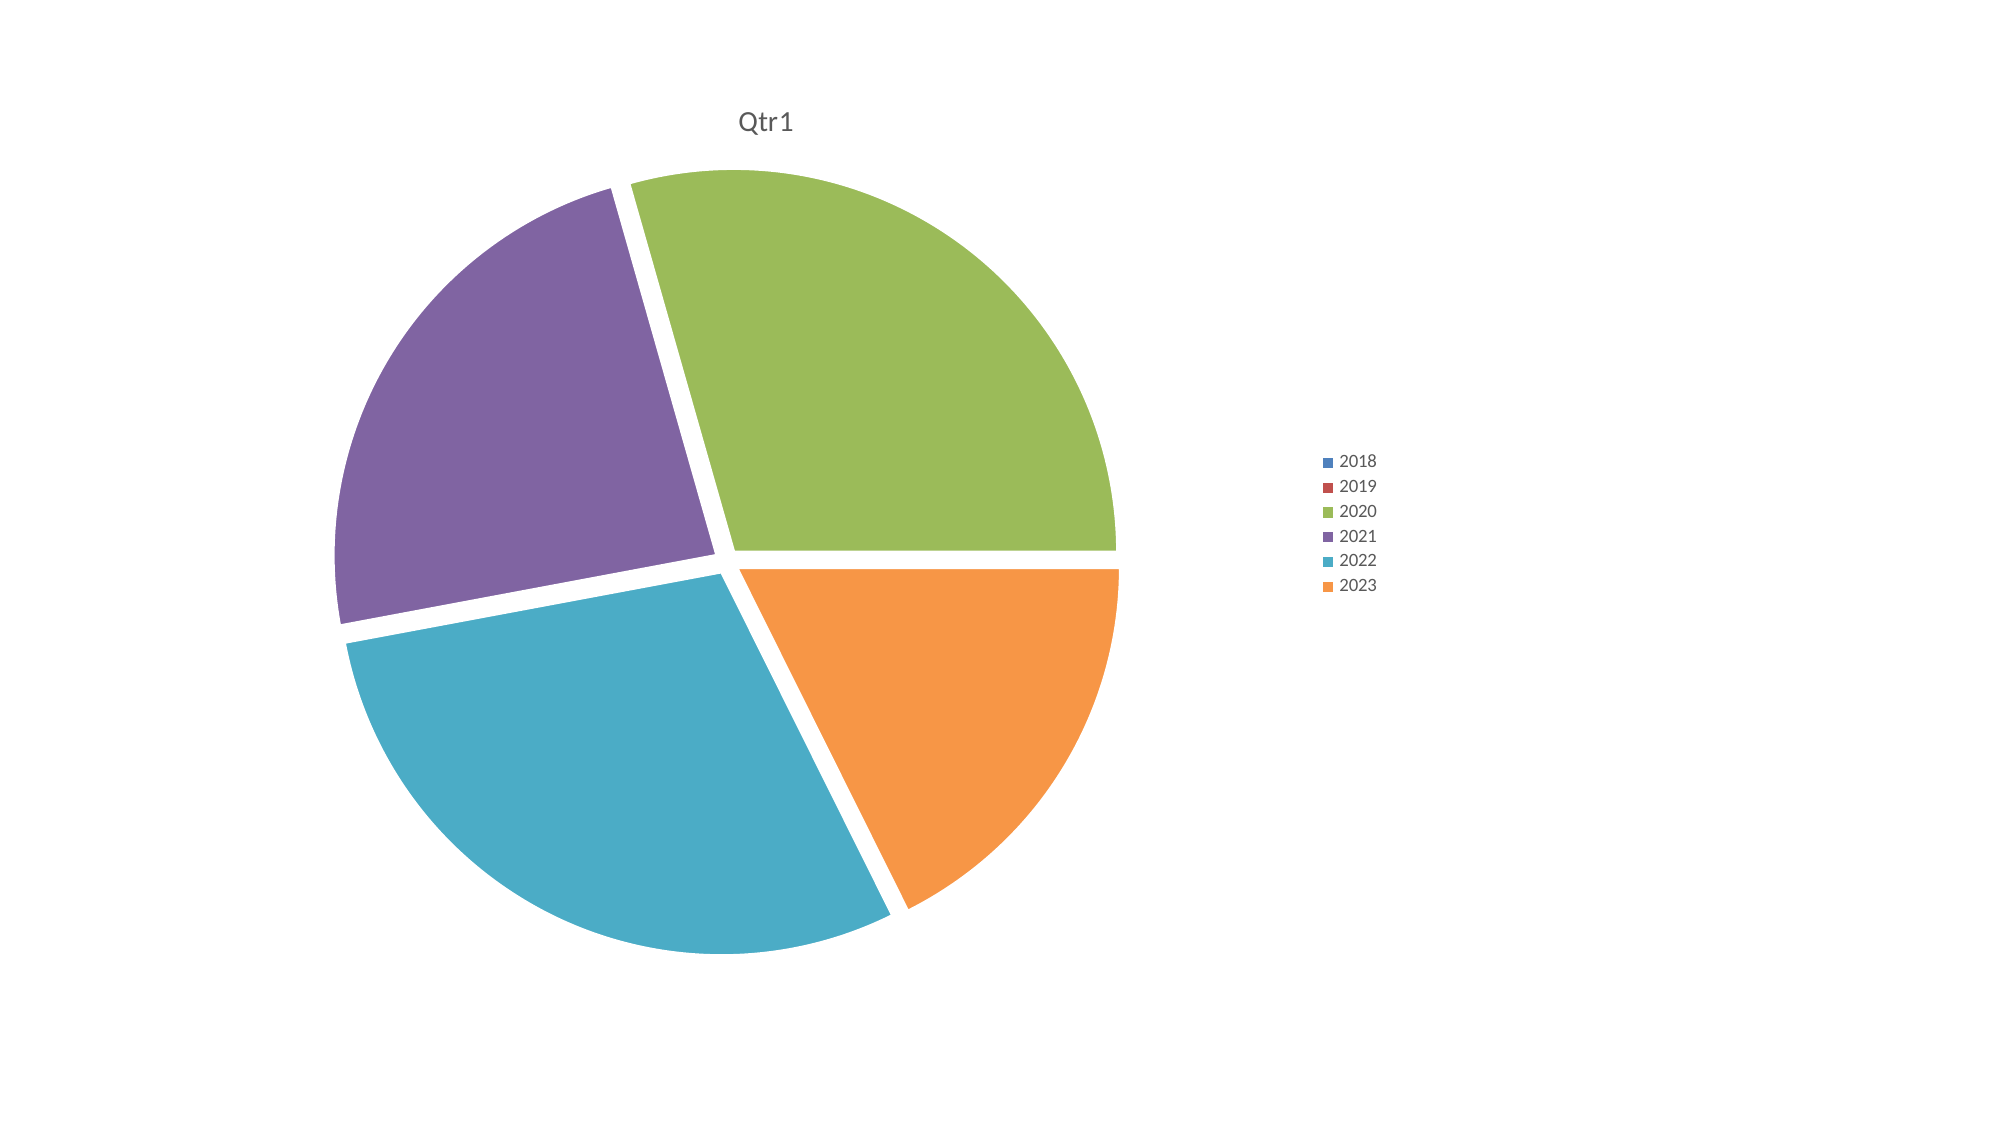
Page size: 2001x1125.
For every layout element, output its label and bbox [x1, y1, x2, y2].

chart [137, 75, 1396, 976]
